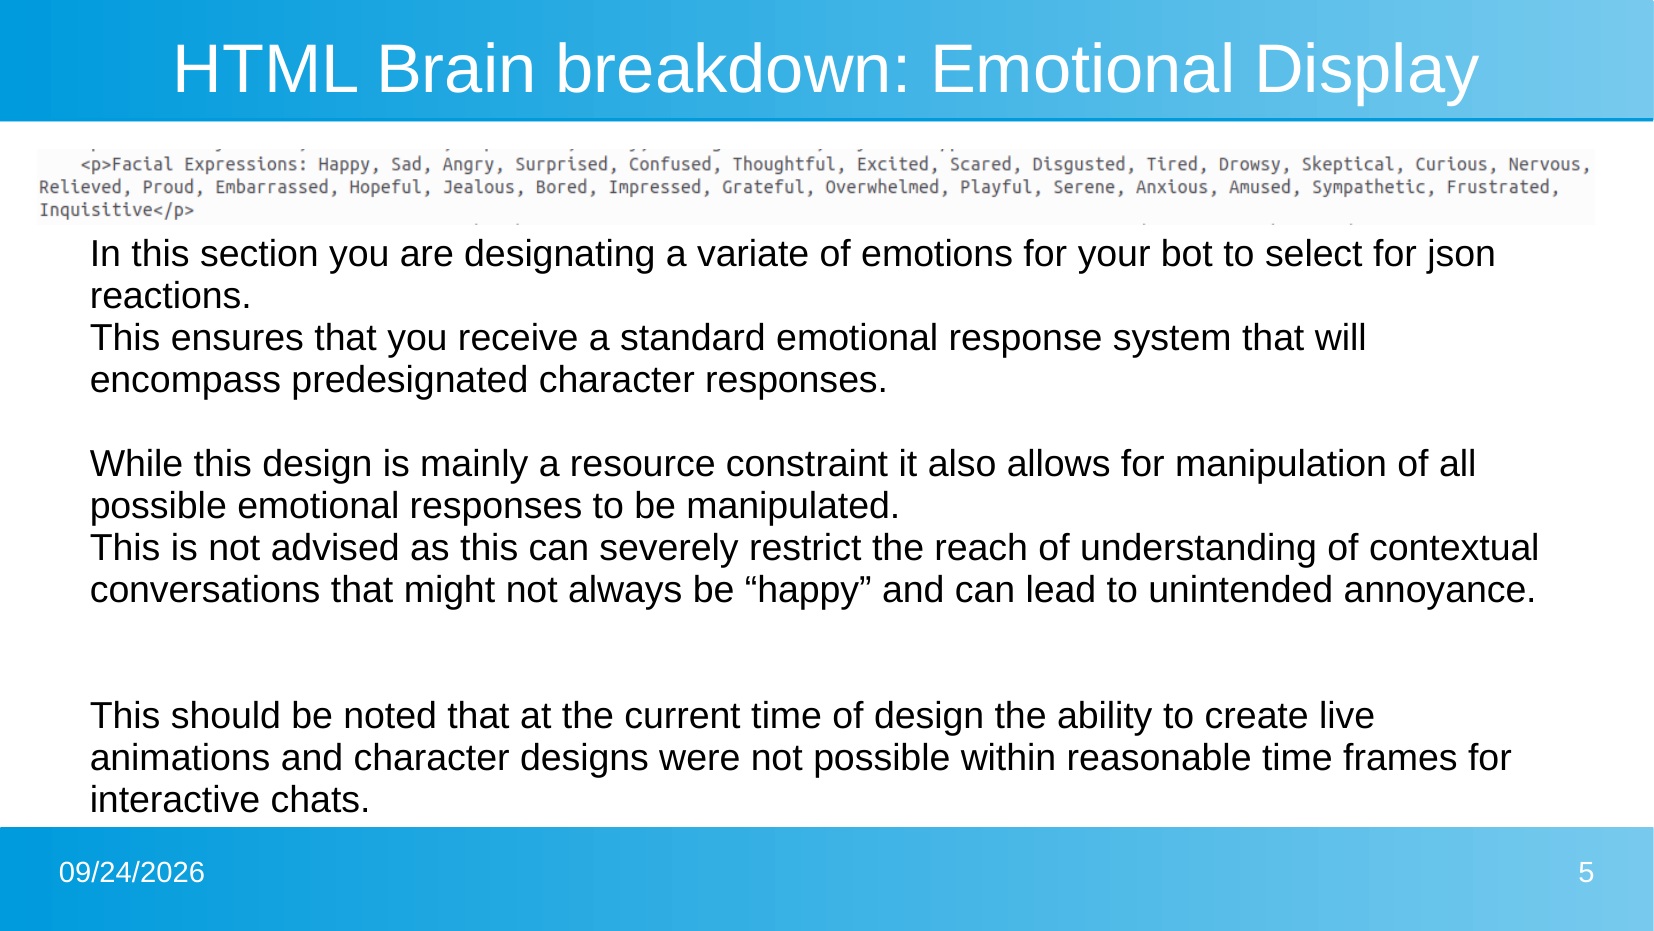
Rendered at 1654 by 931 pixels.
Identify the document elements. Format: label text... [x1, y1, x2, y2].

text_box In this section you are designating a variate of emotions for your bot to select for json reactions. This ensures that you receive a standard emotional response system that will encompass predesignated character responses. While this design is mainly a resource constraint it also allows for manipulation of all possible emotional responses to be manipulated. This is not advised as this can severely restrict the reach of understanding of contextual conversations that might not always be “happy” and can lead to unintended annoyance. This should be noted that at the current time of design the ability to create live animations and character designs were not possible within reasonable time frames for interactive chats. [75, 225, 1576, 828]
picture [37, 149, 1595, 226]
title HTML Brain breakdown: Emotional Display [59, 29, 1595, 108]
